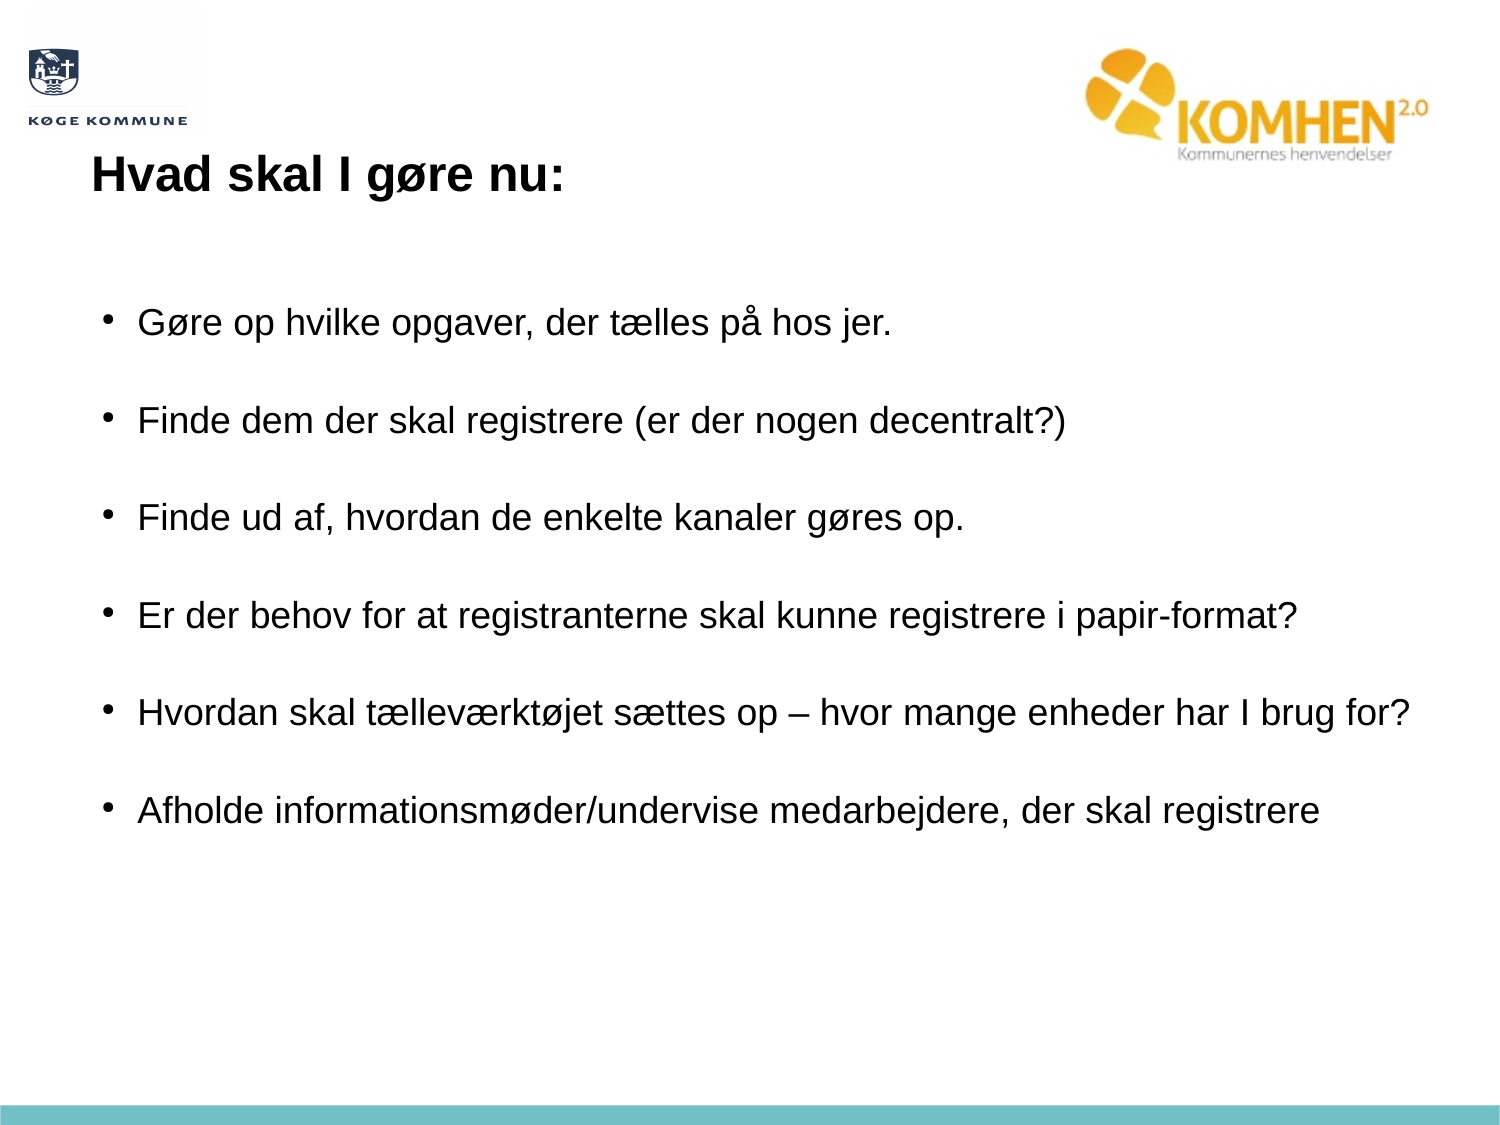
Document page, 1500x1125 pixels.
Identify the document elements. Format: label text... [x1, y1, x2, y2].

picture [1069, 30, 1440, 186]
text_box Gøre op hvilke opgaver, der tælles på hos jer. Finde dem der skal registrere (er der nogen decentralt?) Finde ud af, hvordan de enkelte kanaler gøres op. Er der behov for at registranterne skal kunne registrere i papir-format? Hvordan skal tælleværktøjet sættes op – hvor mange enheder har I brug for? Afholde informationsmøder/undervise medarbejdere, der skal registrere [86, 268, 1437, 726]
picture [29, 5, 202, 136]
text_box [0, 1105, 1500, 1125]
text_box Hvad skal I gøre nu: [76, 78, 1427, 266]
